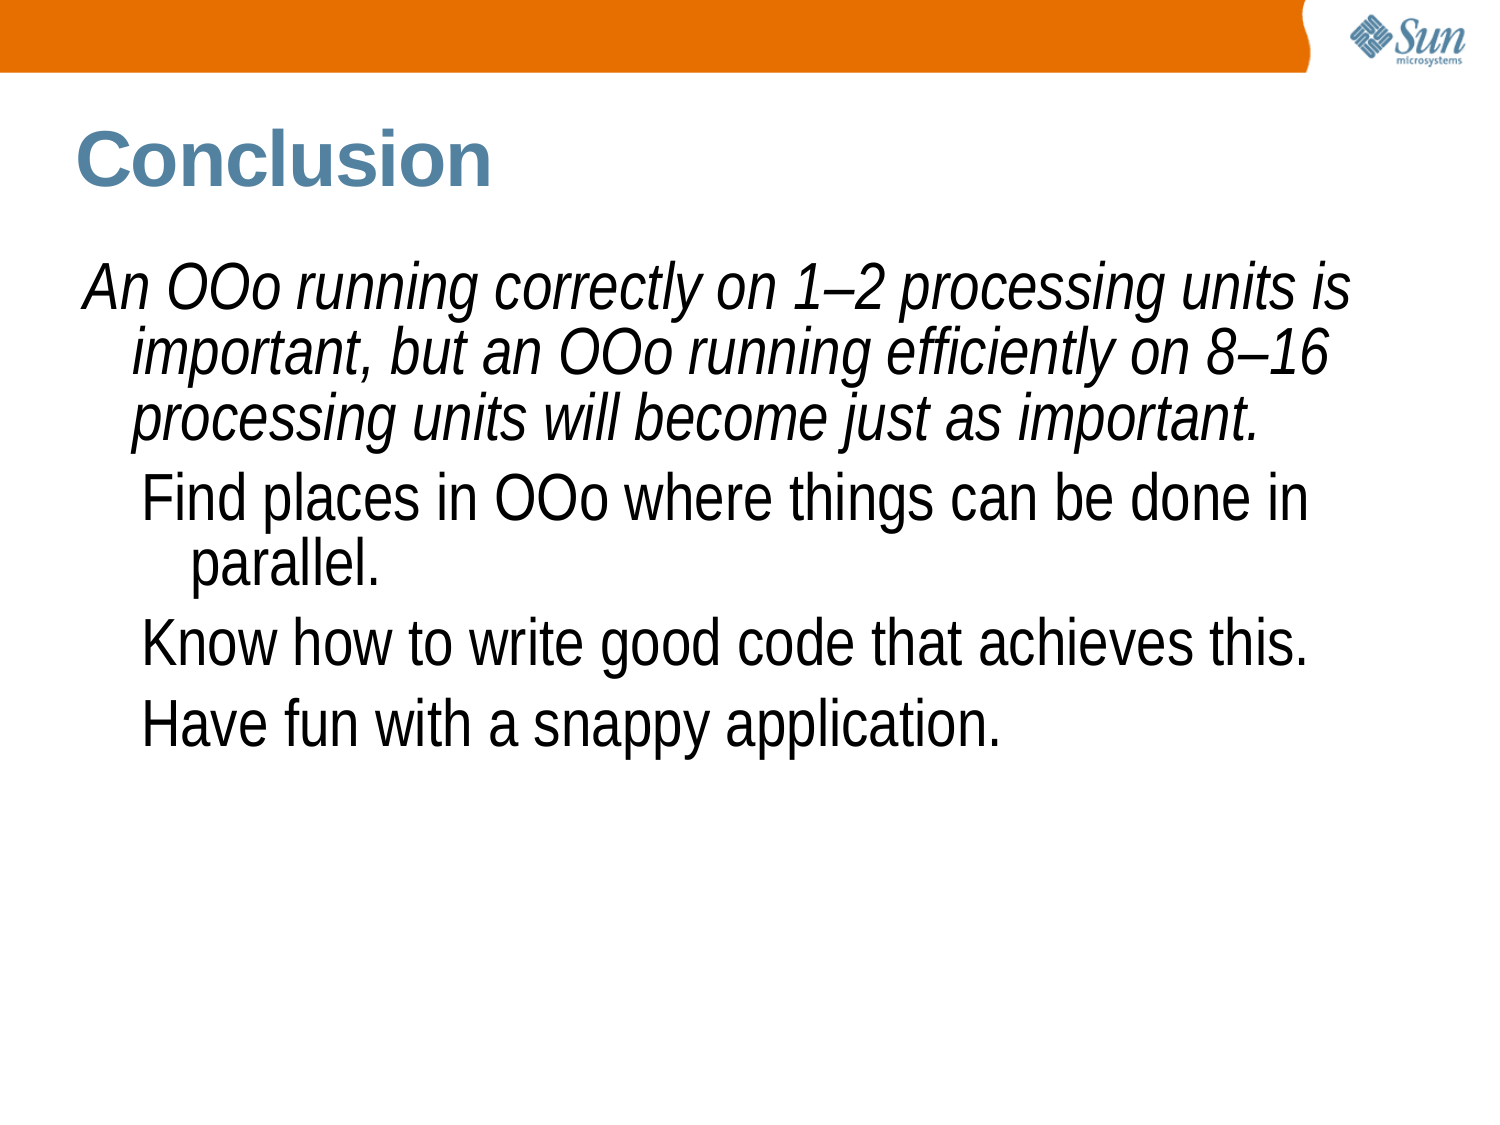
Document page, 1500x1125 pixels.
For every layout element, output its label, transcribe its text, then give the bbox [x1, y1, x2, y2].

list An OOo running correctly on 1–2 processing units is important, but an OOo running efficiently on 8–16 processing units will become just as important. Find places in OOo where things can be done in parallel. Know how to write good code that achieves this. Have fun with a snappy application. [64, 257, 1402, 1017]
picture [0, 0, 1500, 75]
title Conclusion [75, 122, 1438, 227]
